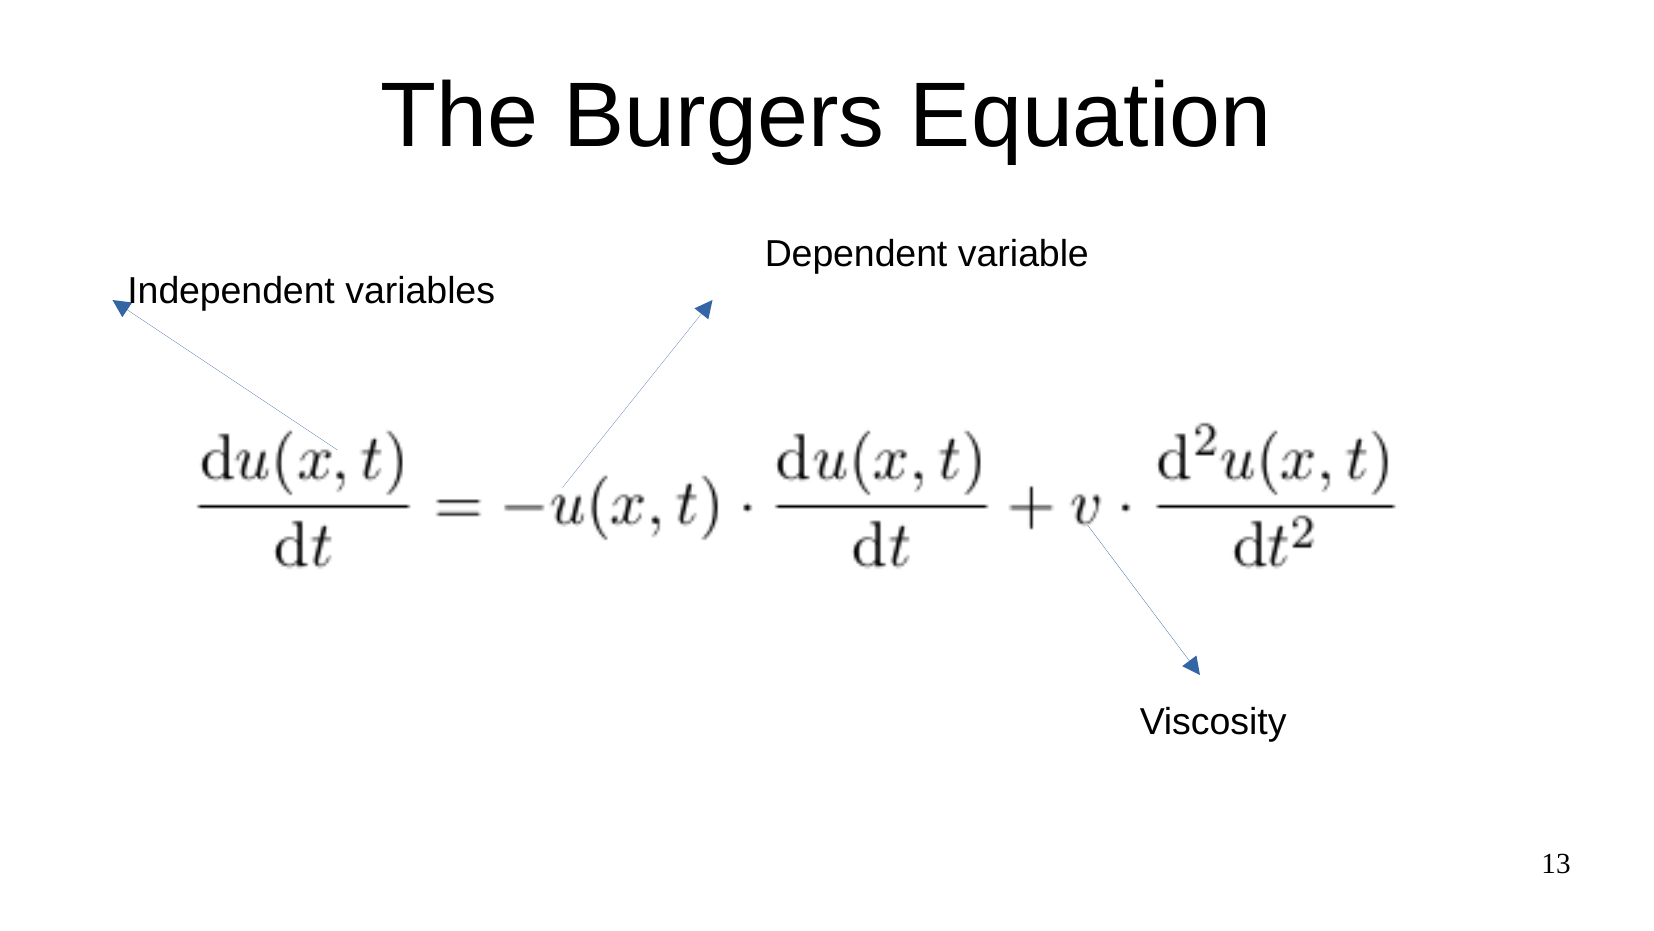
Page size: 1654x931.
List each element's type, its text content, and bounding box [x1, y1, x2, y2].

text_box Independent variables [112, 262, 526, 338]
text_box Viscosity [1125, 693, 1463, 751]
title The Burgers Equation [82, 37, 1571, 193]
text_box Dependent variable [750, 225, 1201, 282]
picture [114, 374, 1538, 638]
